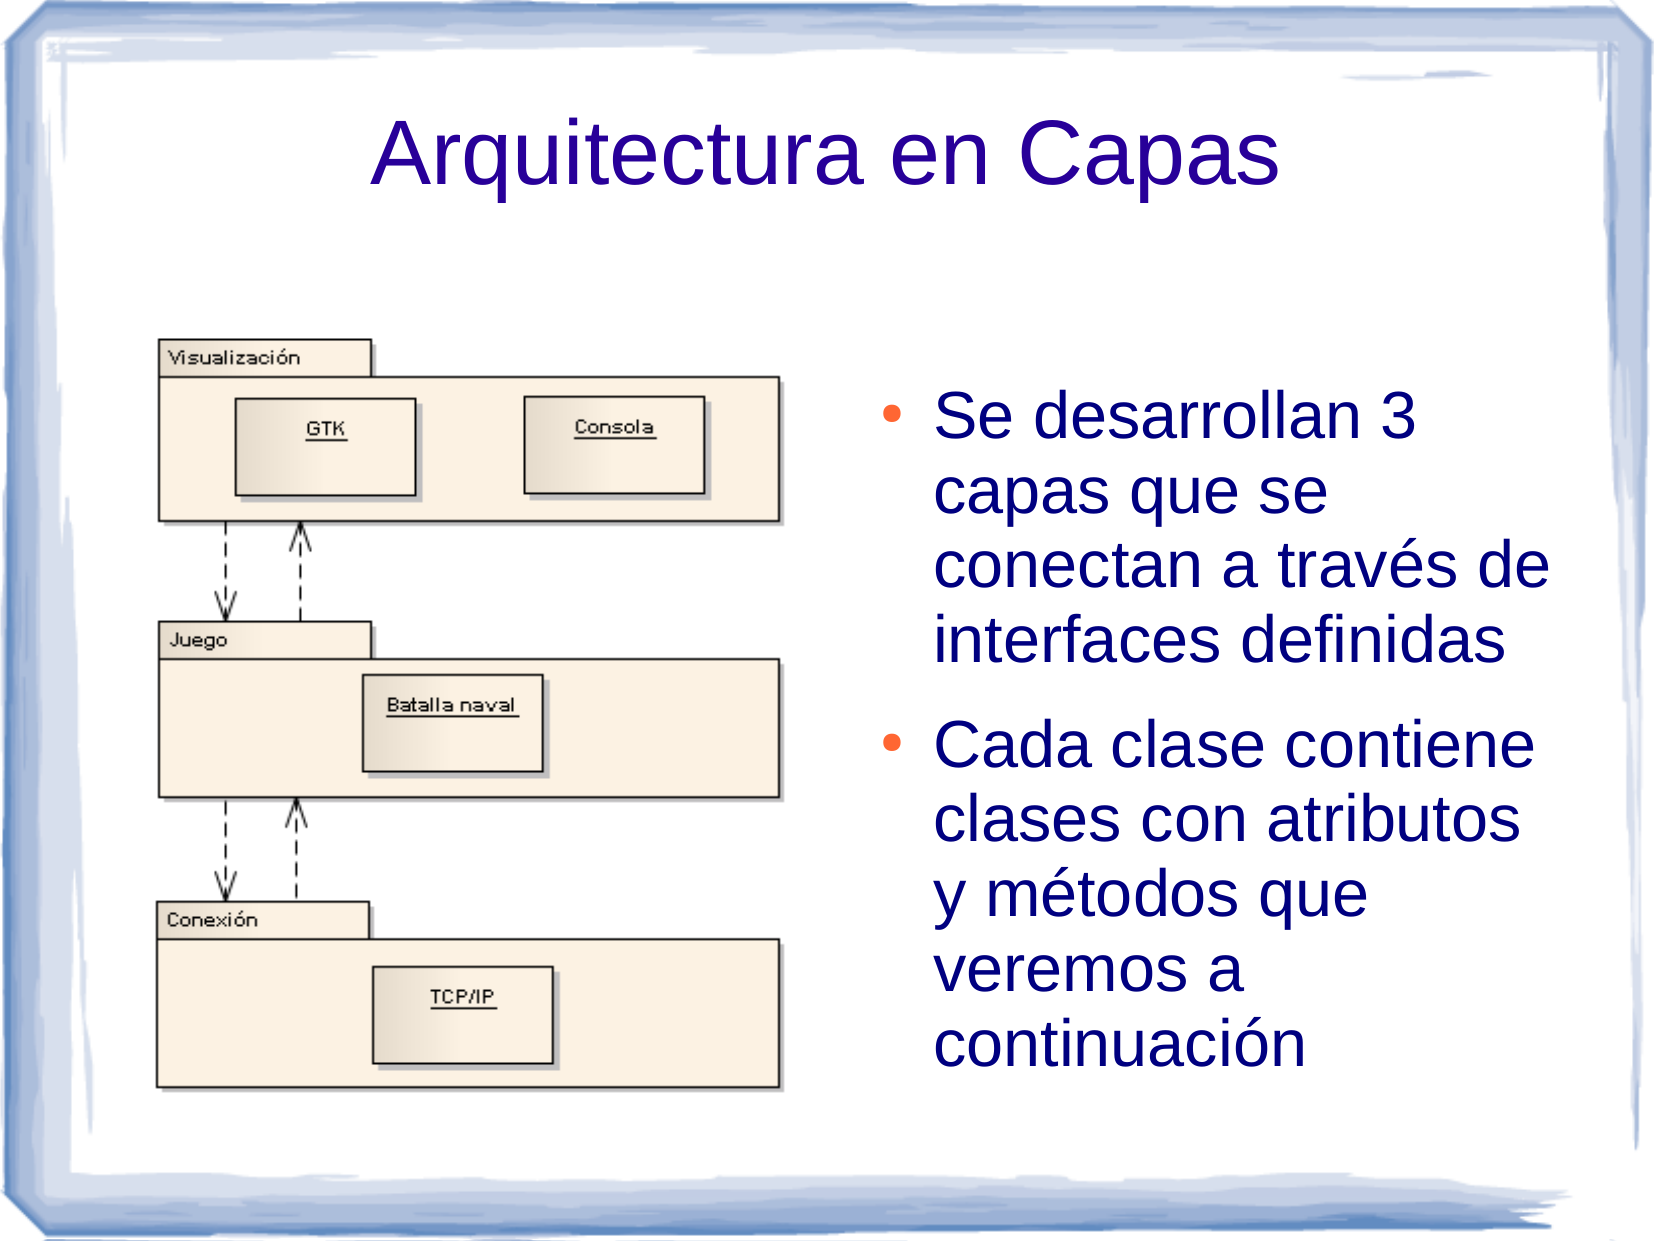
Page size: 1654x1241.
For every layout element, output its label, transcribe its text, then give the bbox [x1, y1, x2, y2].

picture [0, 0, 1654, 1241]
title Arquitectura en Capas [82, 49, 1571, 257]
list Se desarrollan 3 capas que se conectan a través de interfaces definidas Cada clase contiene clases con atributos y métodos que veremos a continuación [862, 377, 1572, 1197]
